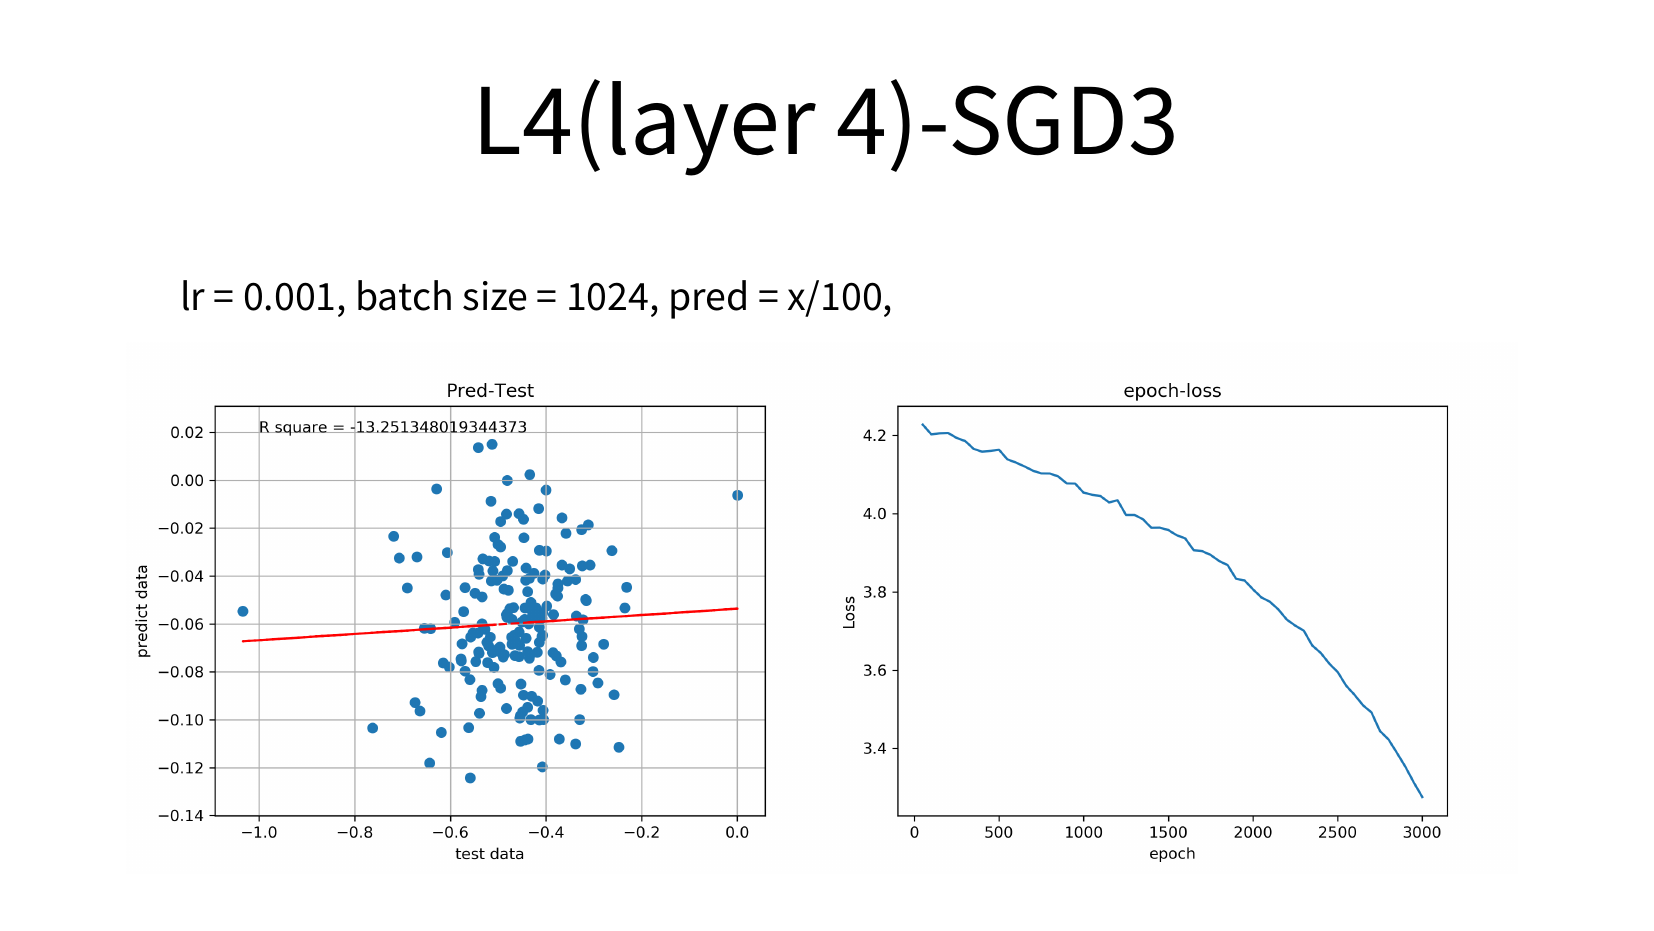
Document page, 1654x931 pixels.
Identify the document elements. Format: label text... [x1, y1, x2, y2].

text_box lr = 0.001, batch size = 1024, pred = x/100, [165, 259, 1394, 329]
title L4(layer 4)-SGD3 [82, 37, 1571, 193]
picture [126, 342, 1518, 875]
